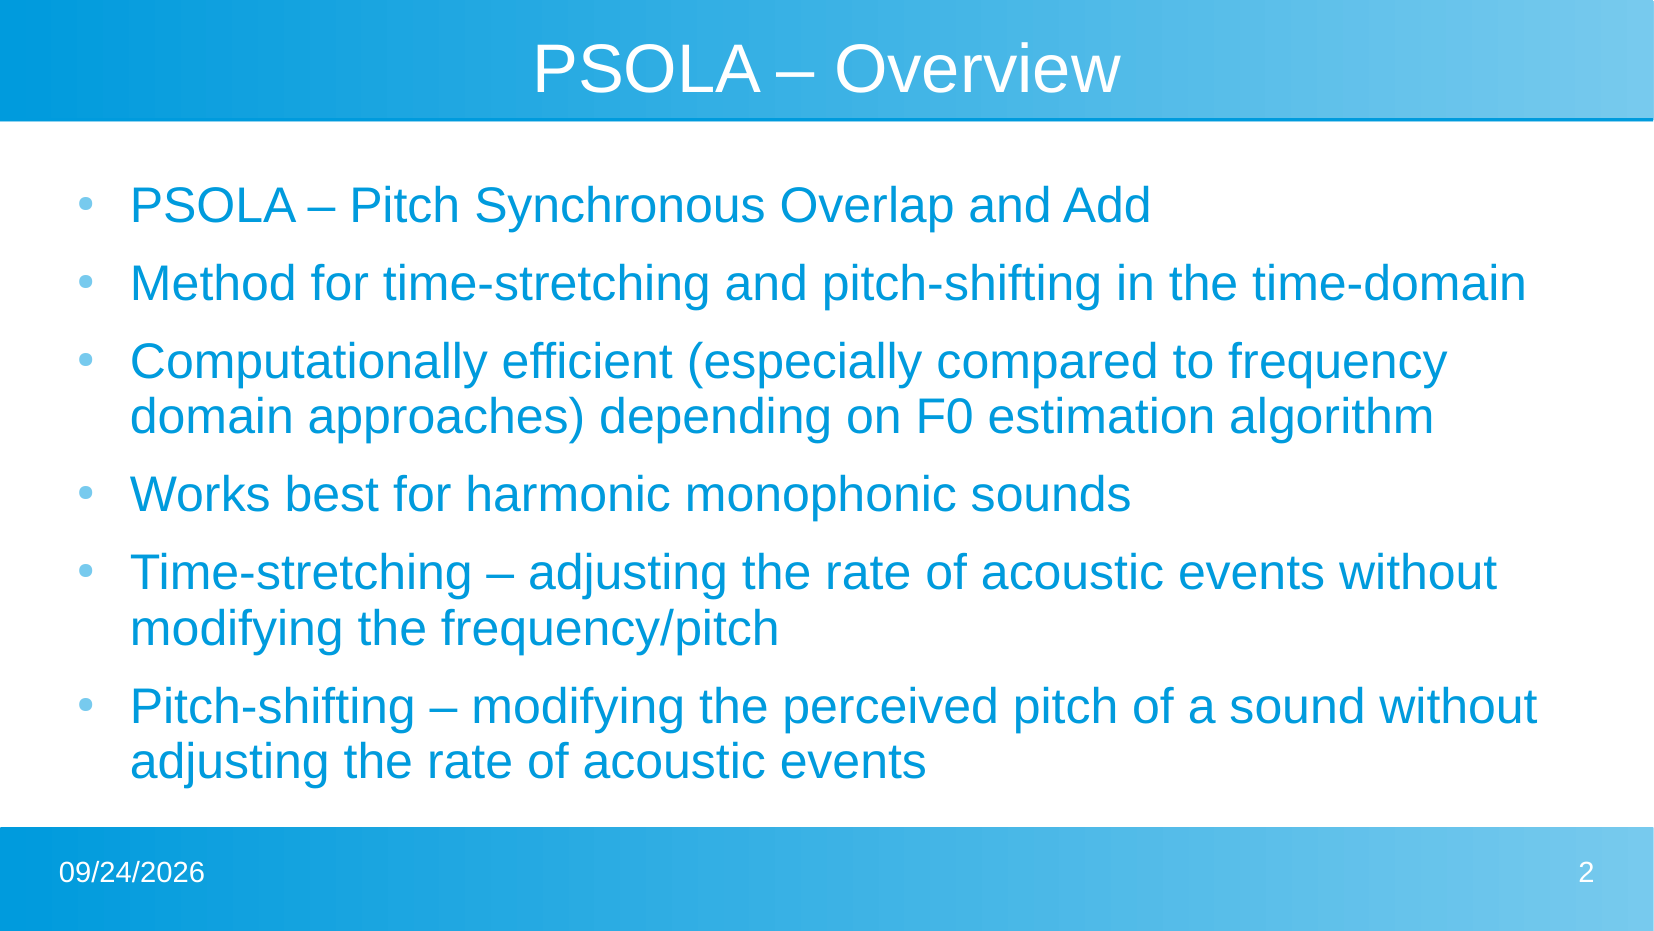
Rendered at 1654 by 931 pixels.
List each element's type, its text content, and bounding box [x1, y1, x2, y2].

title PSOLA – Overview [59, 29, 1595, 108]
list PSOLA – Pitch Synchronous Overlap and Add Method for time-stretching and pitch-shifting in the time-domain Computationally efficient (especially compared to frequency domain approaches) depending on F0 estimation algorithm Works best for harmonic monophonic sounds Time-stretching – adjusting the rate of acoustic events without modifying the frequency/pitch Pitch-shifting – modifying the perceived pitch of a sound without adjusting the rate of acoustic events [59, 177, 1595, 768]
